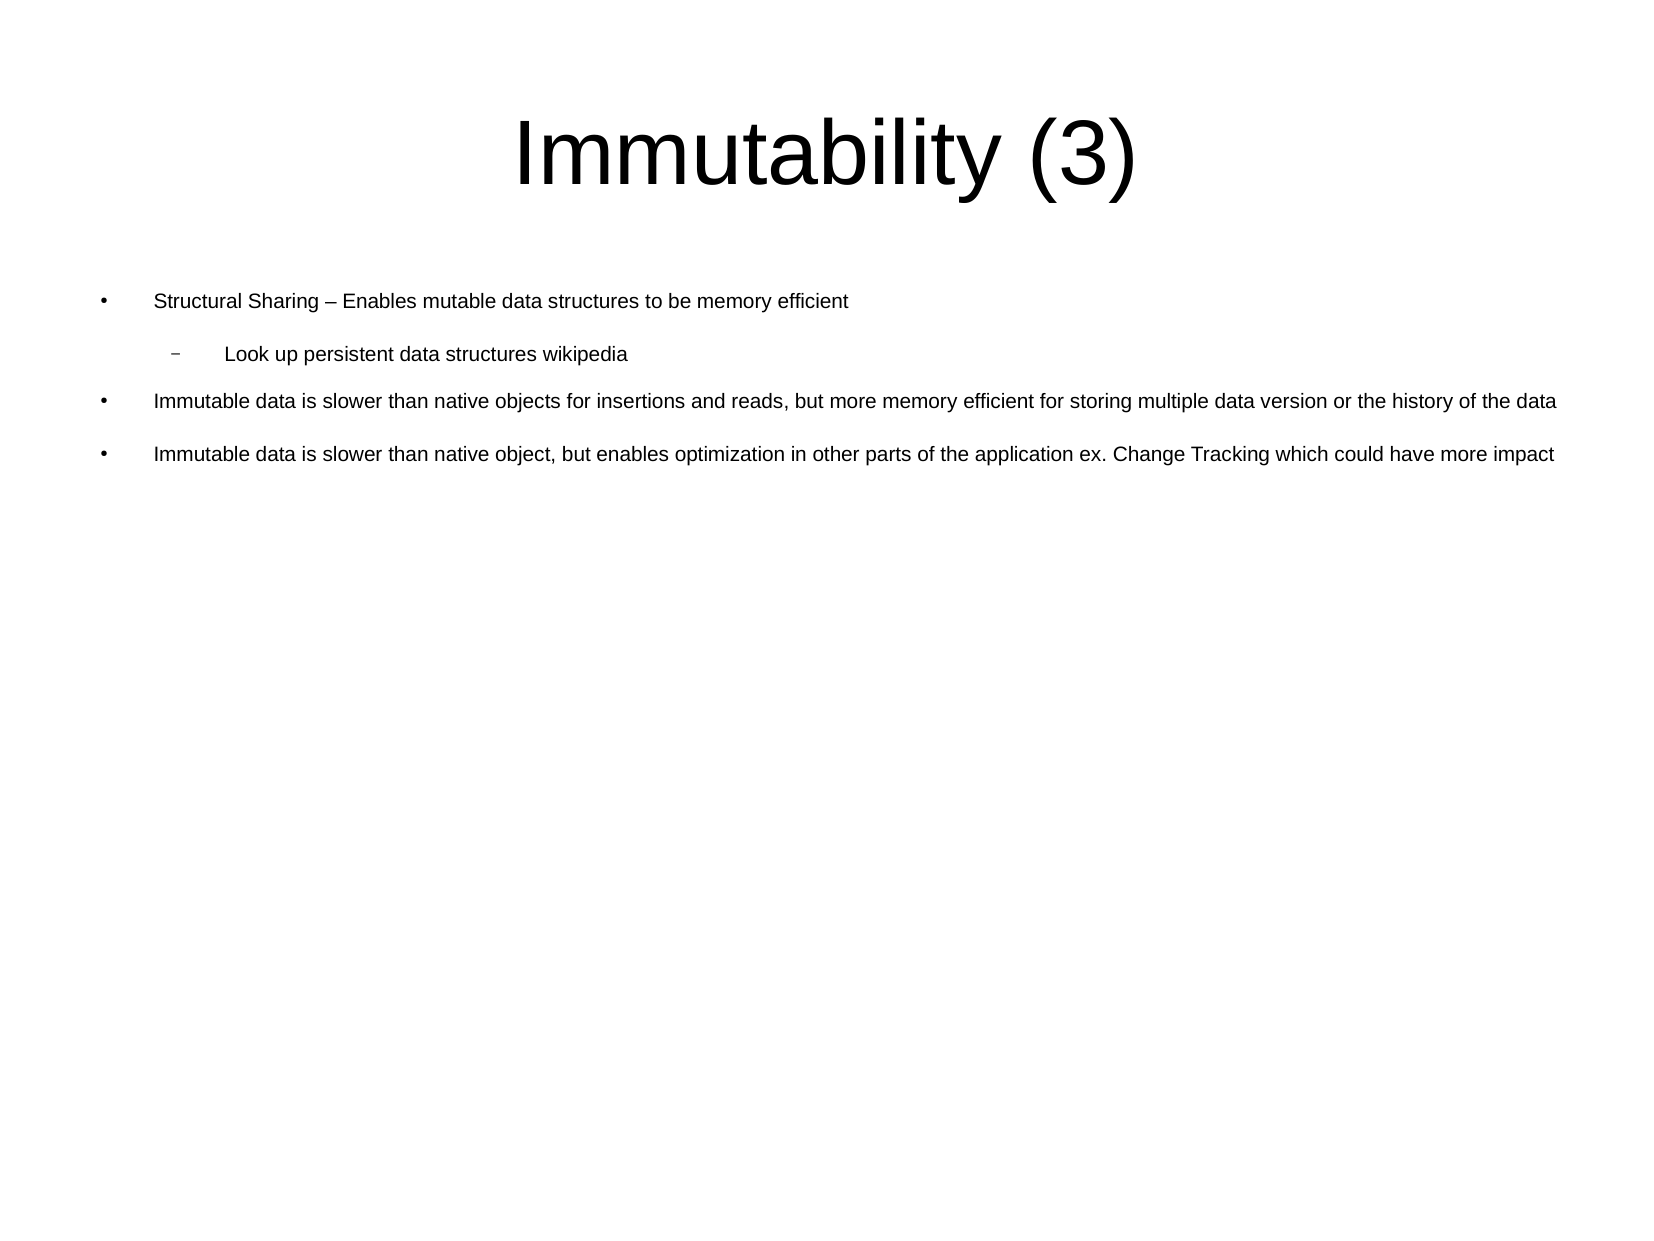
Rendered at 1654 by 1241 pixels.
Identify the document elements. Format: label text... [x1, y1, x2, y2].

list Structural Sharing – Enables mutable data structures to be memory efficient Look up persistent data structures wikipedia Immutable data is slower than native objects for insertions and reads, but more memory efficient for storing multiple data version or the history of the data Immutable data is slower than native object, but enables optimization in other parts of the application ex. Change Tracking which could have more impact [82, 290, 1571, 1010]
title Immutability (3) [82, 49, 1571, 257]
